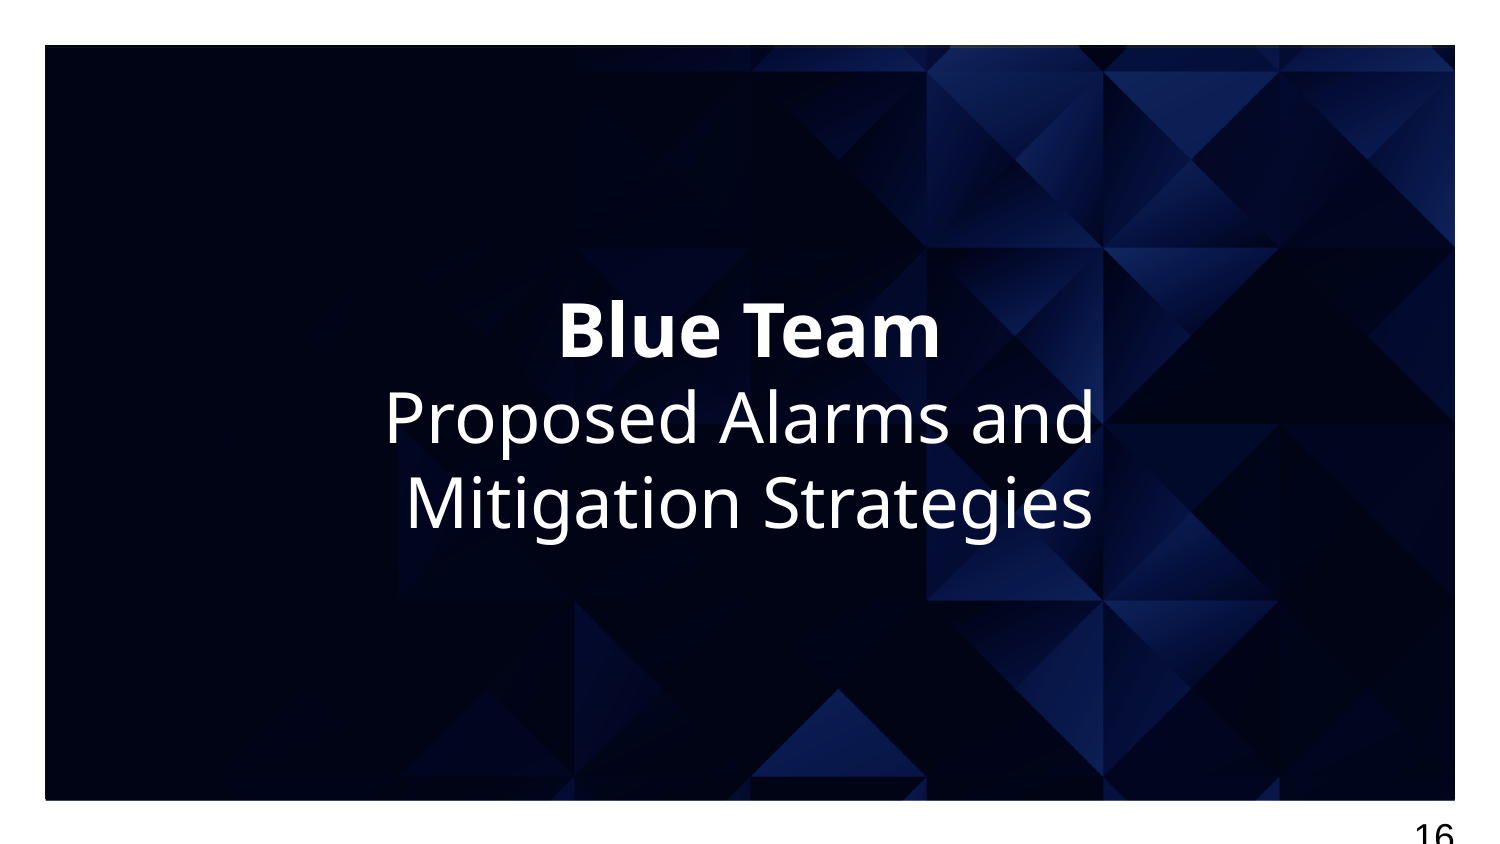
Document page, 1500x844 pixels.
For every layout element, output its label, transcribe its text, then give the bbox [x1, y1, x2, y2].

text_box <number> [1411, 813, 1455, 831]
picture [45, 45, 1455, 267]
picture [45, 600, 1455, 802]
title Blue Team Proposed Alarms and Mitigation Strategies [45, 267, 1455, 600]
